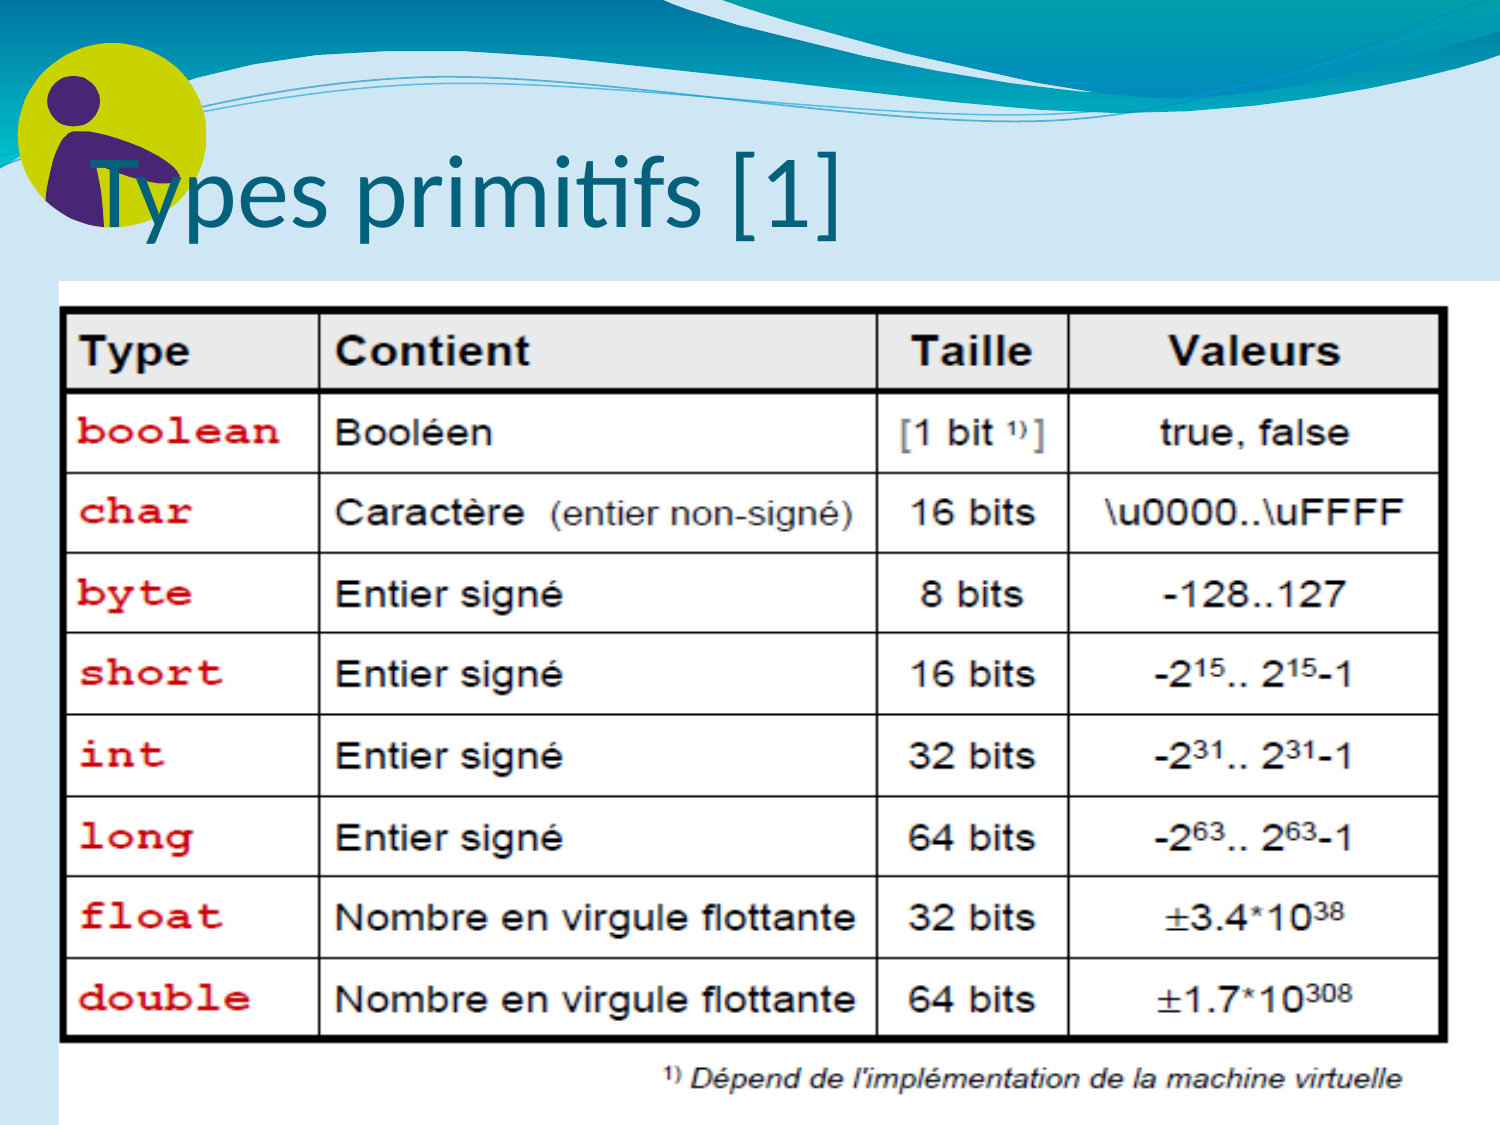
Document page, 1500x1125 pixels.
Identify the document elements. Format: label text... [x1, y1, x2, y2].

picture [58, 281, 1500, 1125]
title Types primitifs [1] [75, 115, 1425, 281]
